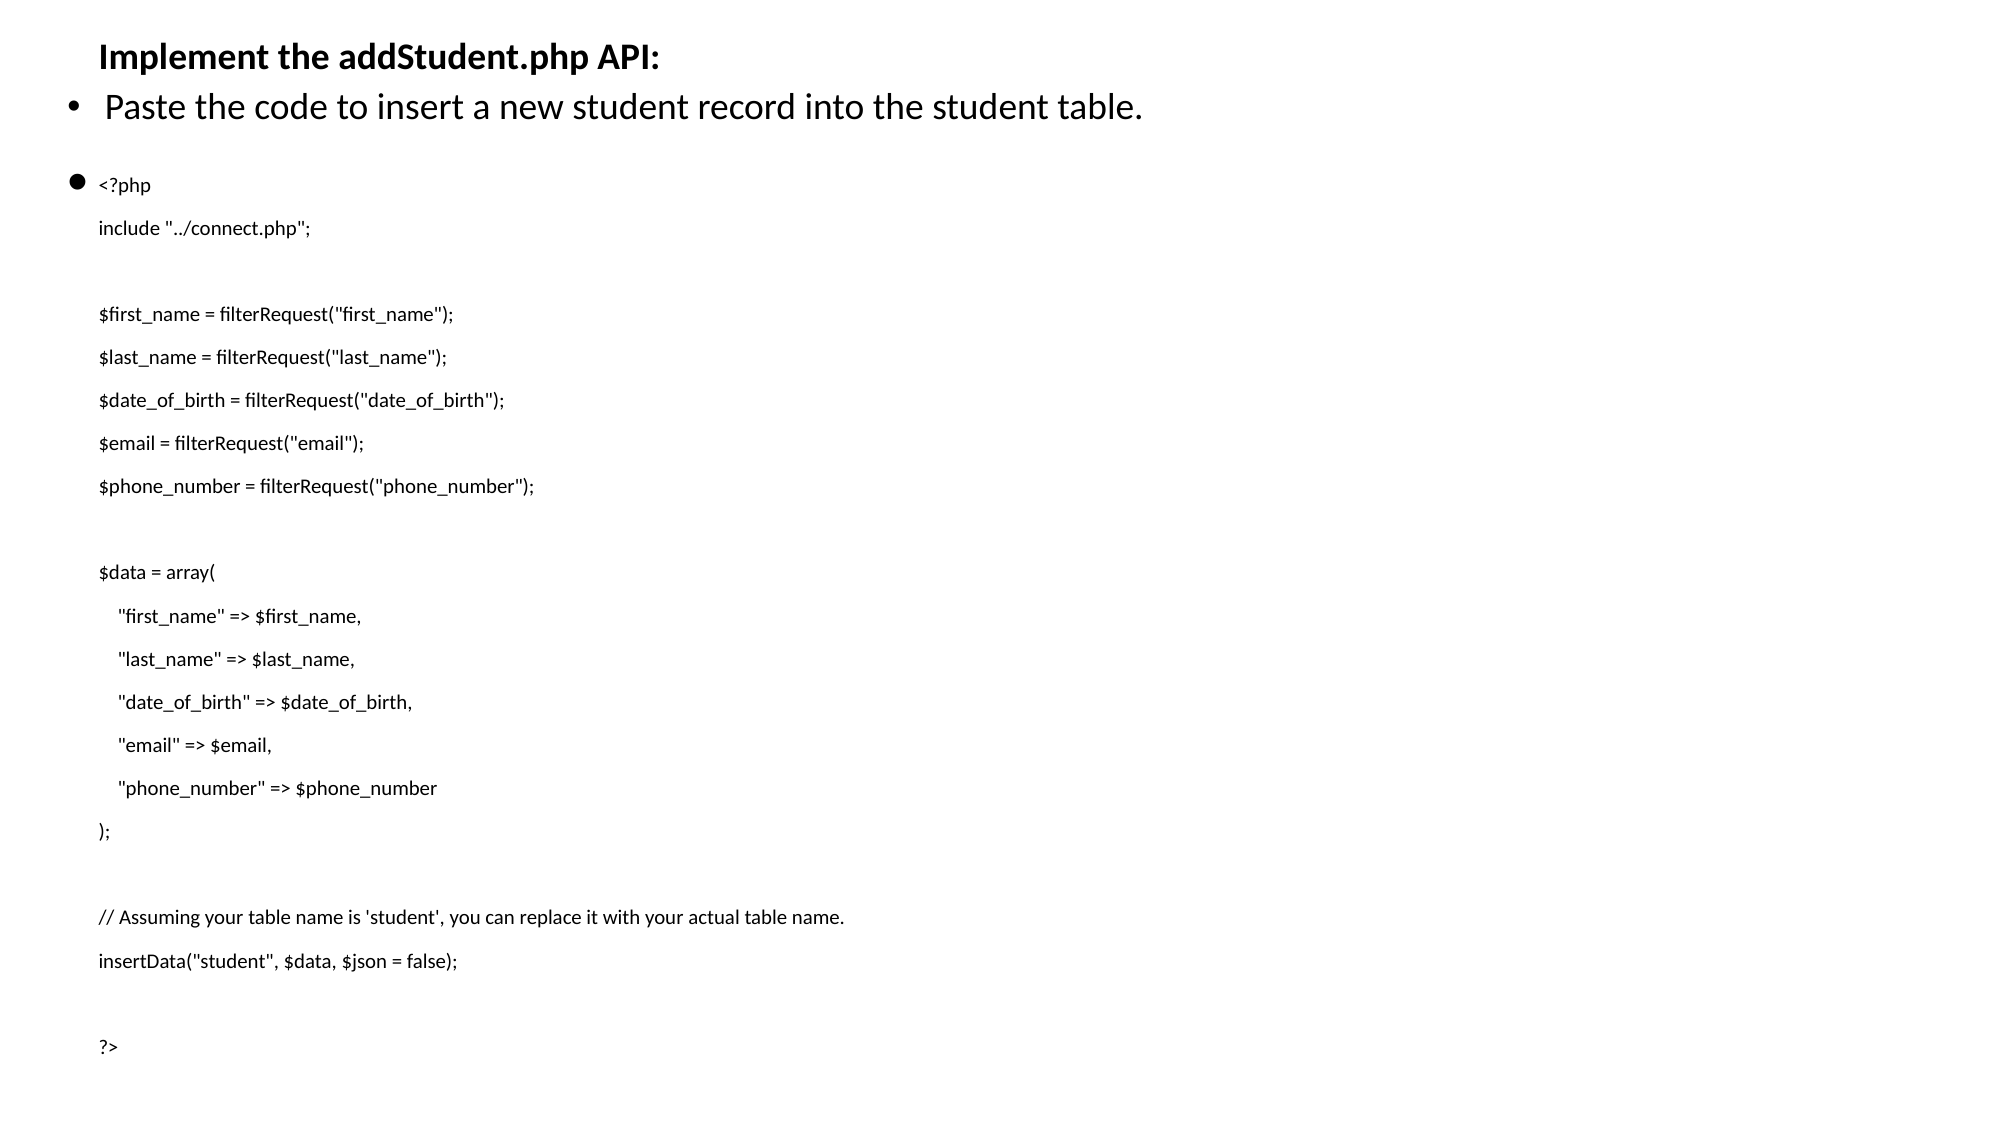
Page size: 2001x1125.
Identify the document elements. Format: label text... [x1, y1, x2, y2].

list Paste the code to insert a new student record into the student table. [52, 79, 1778, 794]
text_box <?php include "../connect.php"; $first_name = filterRequest("first_name"); $last_name = filterRequest("last_name"); $date_of_birth = filterRequest("date_of_birth"); $email = filterRequest("email"); $phone_number = filterRequest("phone_number"); $data = array( "first_name" => $first_name, "last_name" => $last_name, "date_of_birth" => $date_of_birth, "email" => $email, "phone_number" => $phone_number ); // Assuming your table name is 'student', you can replace it with your actual table name. insertData("student", $data, $json = false); ?> [83, 162, 1809, 1098]
title Implement the addStudent.php API: [83, 0, 1809, 162]
